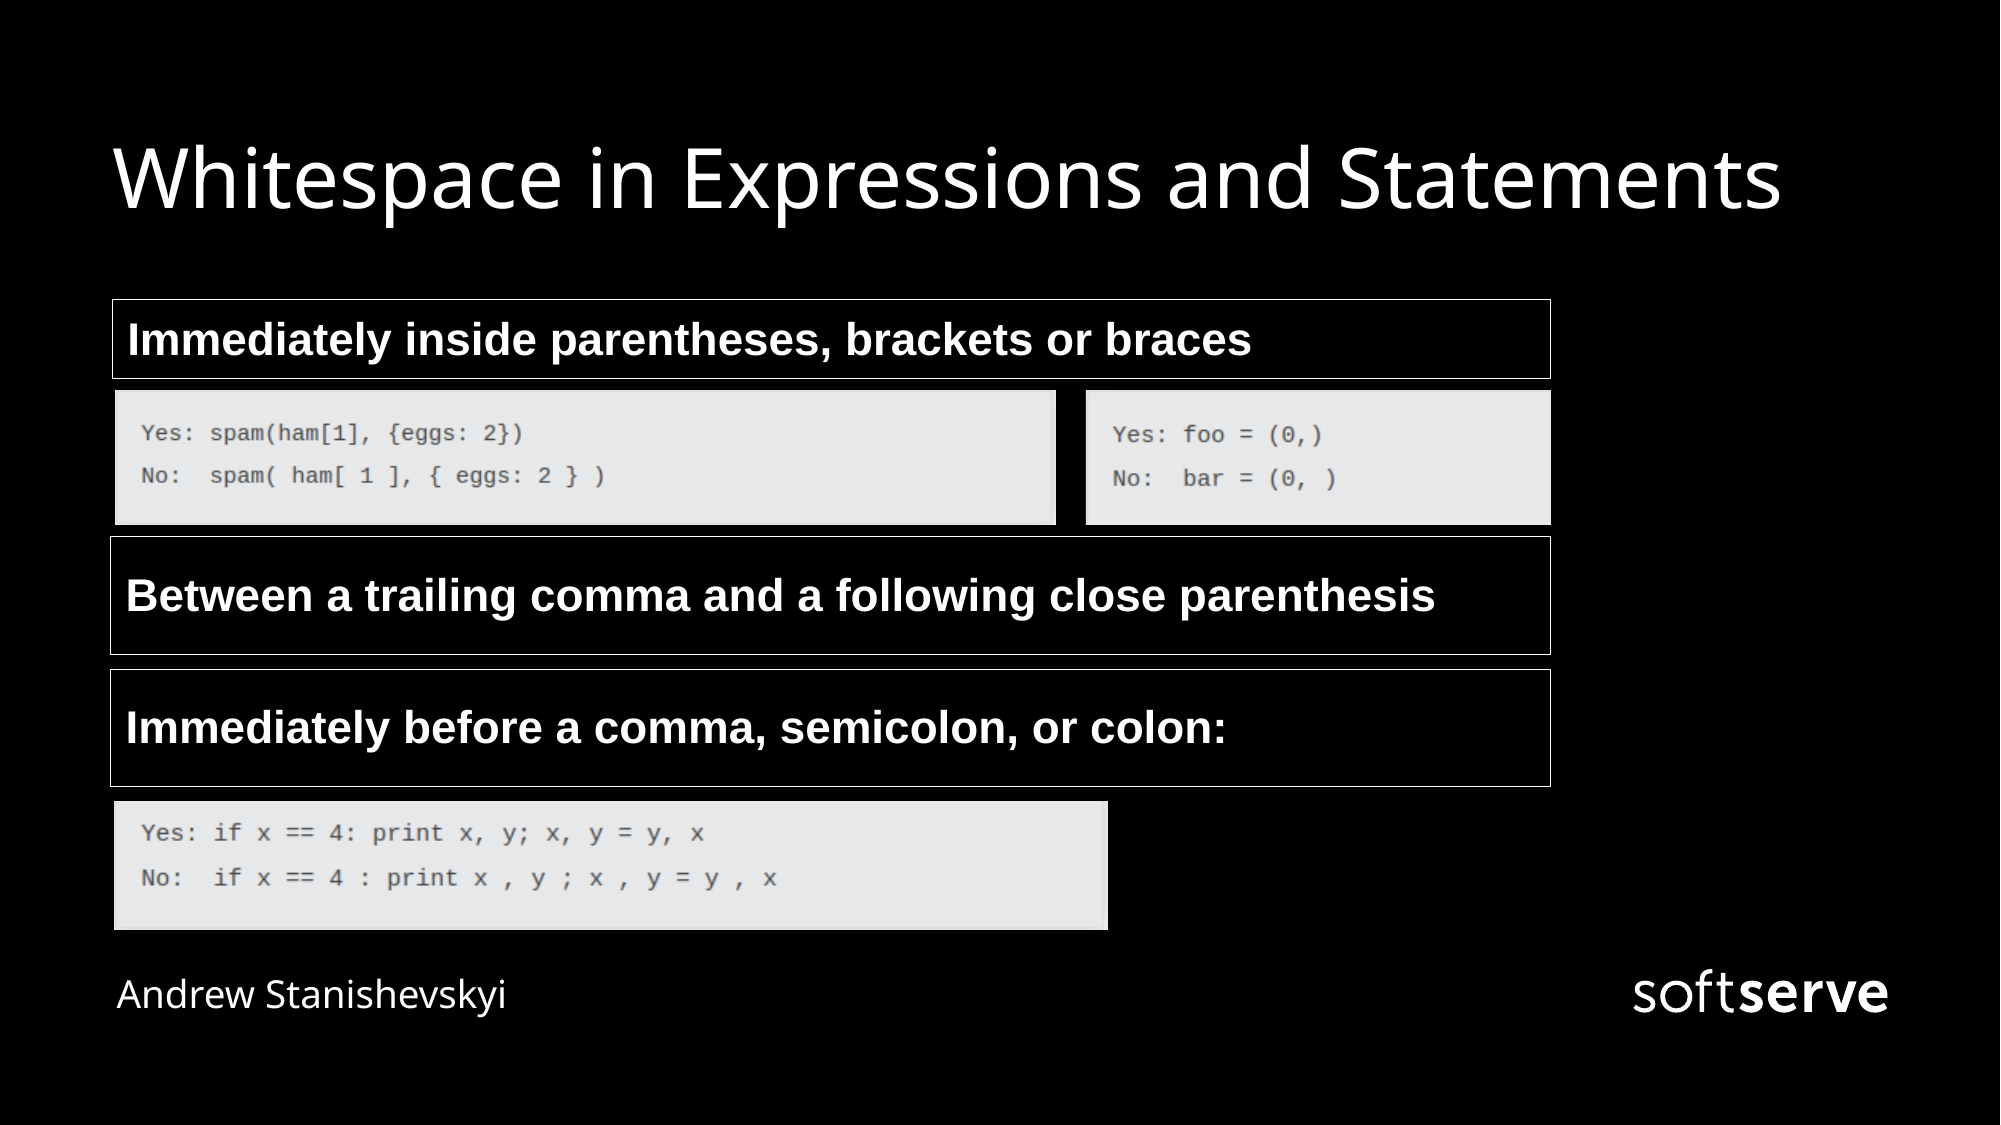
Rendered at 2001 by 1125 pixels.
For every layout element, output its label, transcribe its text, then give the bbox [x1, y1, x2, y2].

text_box Immediately inside parentheses, brackets or braces [112, 299, 1551, 379]
picture [114, 801, 1108, 931]
text_box Between a trailing comma and a following close parenthesis [110, 536, 1551, 655]
picture [1085, 389, 1551, 526]
text_box Immediately before a comma, semicolon, or colon: [110, 669, 1551, 787]
title Whitespace in Expressions and Statements [112, 87, 1888, 379]
list Andrew Stanishevskyi [0, 970, 569, 1019]
picture [115, 389, 1056, 526]
